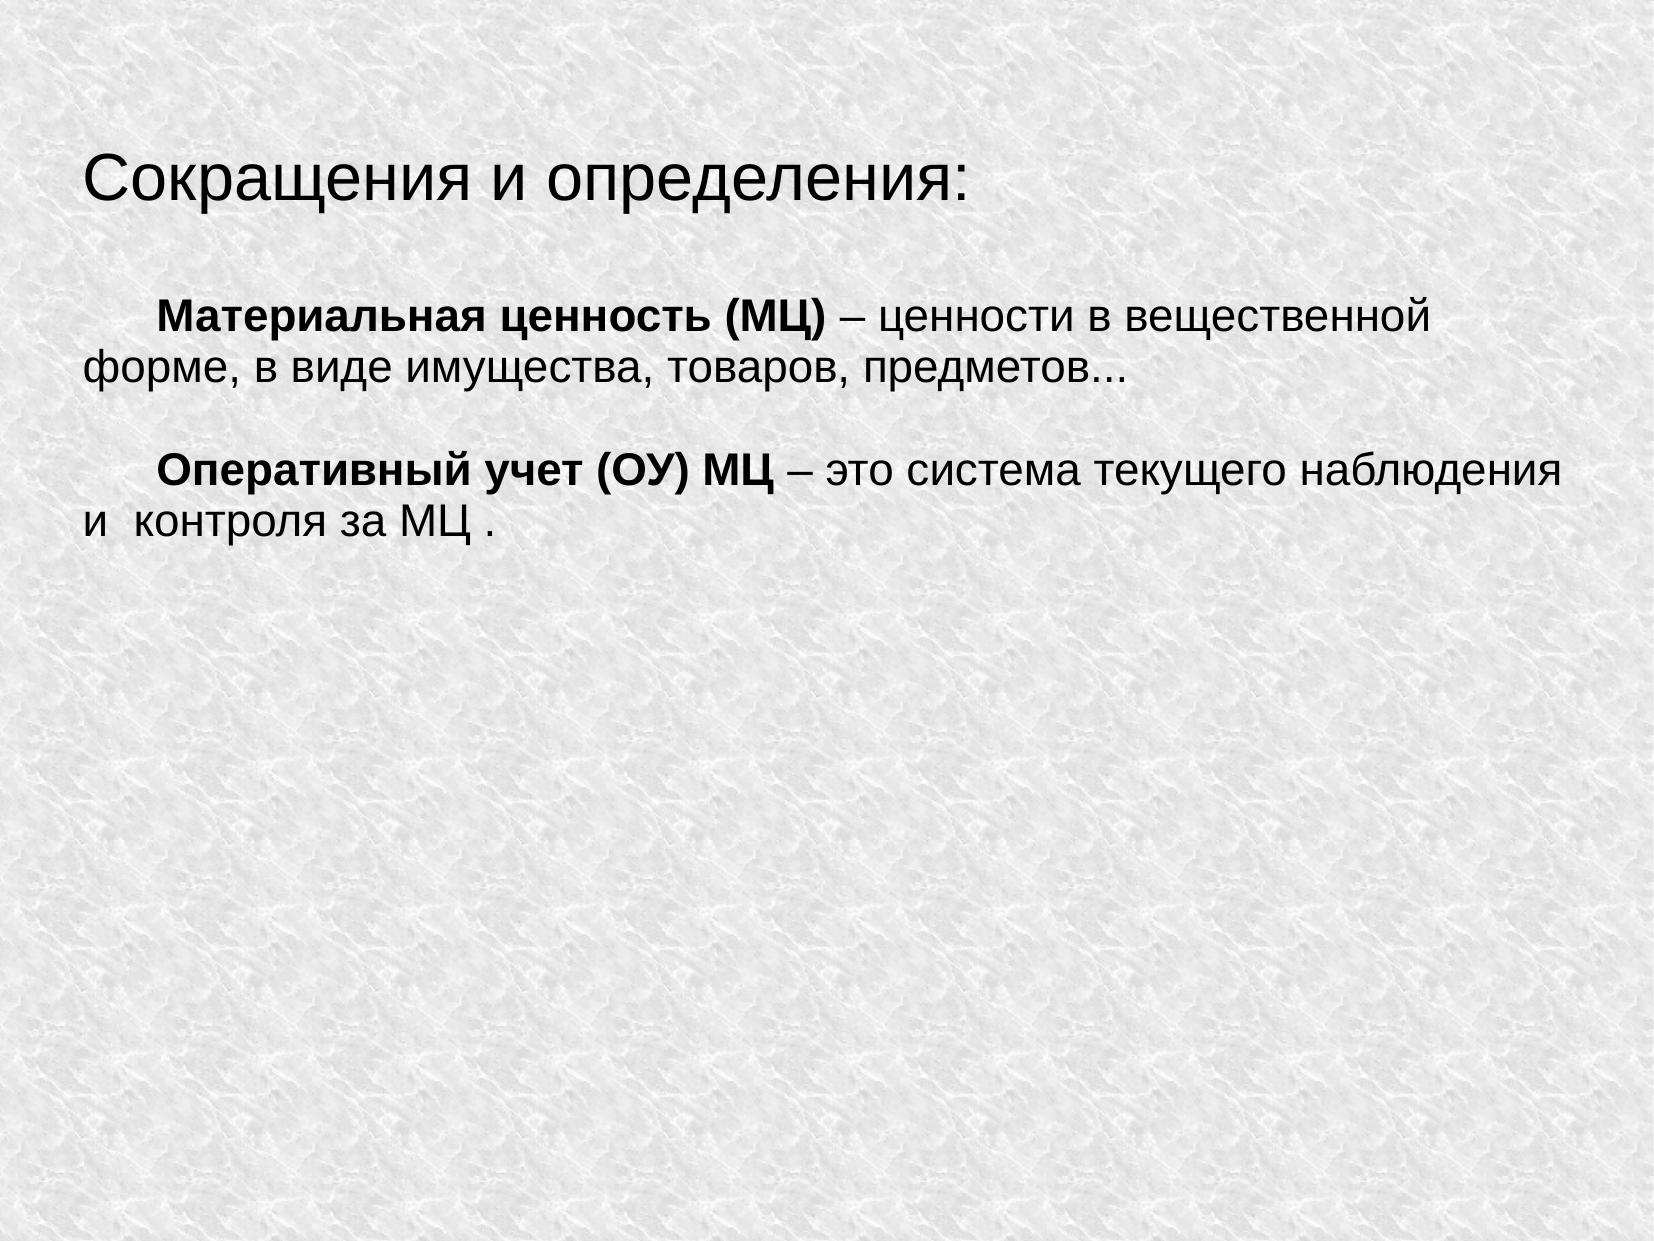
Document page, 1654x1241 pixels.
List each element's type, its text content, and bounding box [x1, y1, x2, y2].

subtitle Сокращения и определения: Материальная ценность (МЦ) – ценности в вещественной форме, в виде имущества, товаров, предметов... Оперативный учет (ОУ) МЦ – это система текущего наблюдения и контроля за МЦ . [82, 140, 1571, 1101]
picture [0, 0, 1654, 1241]
